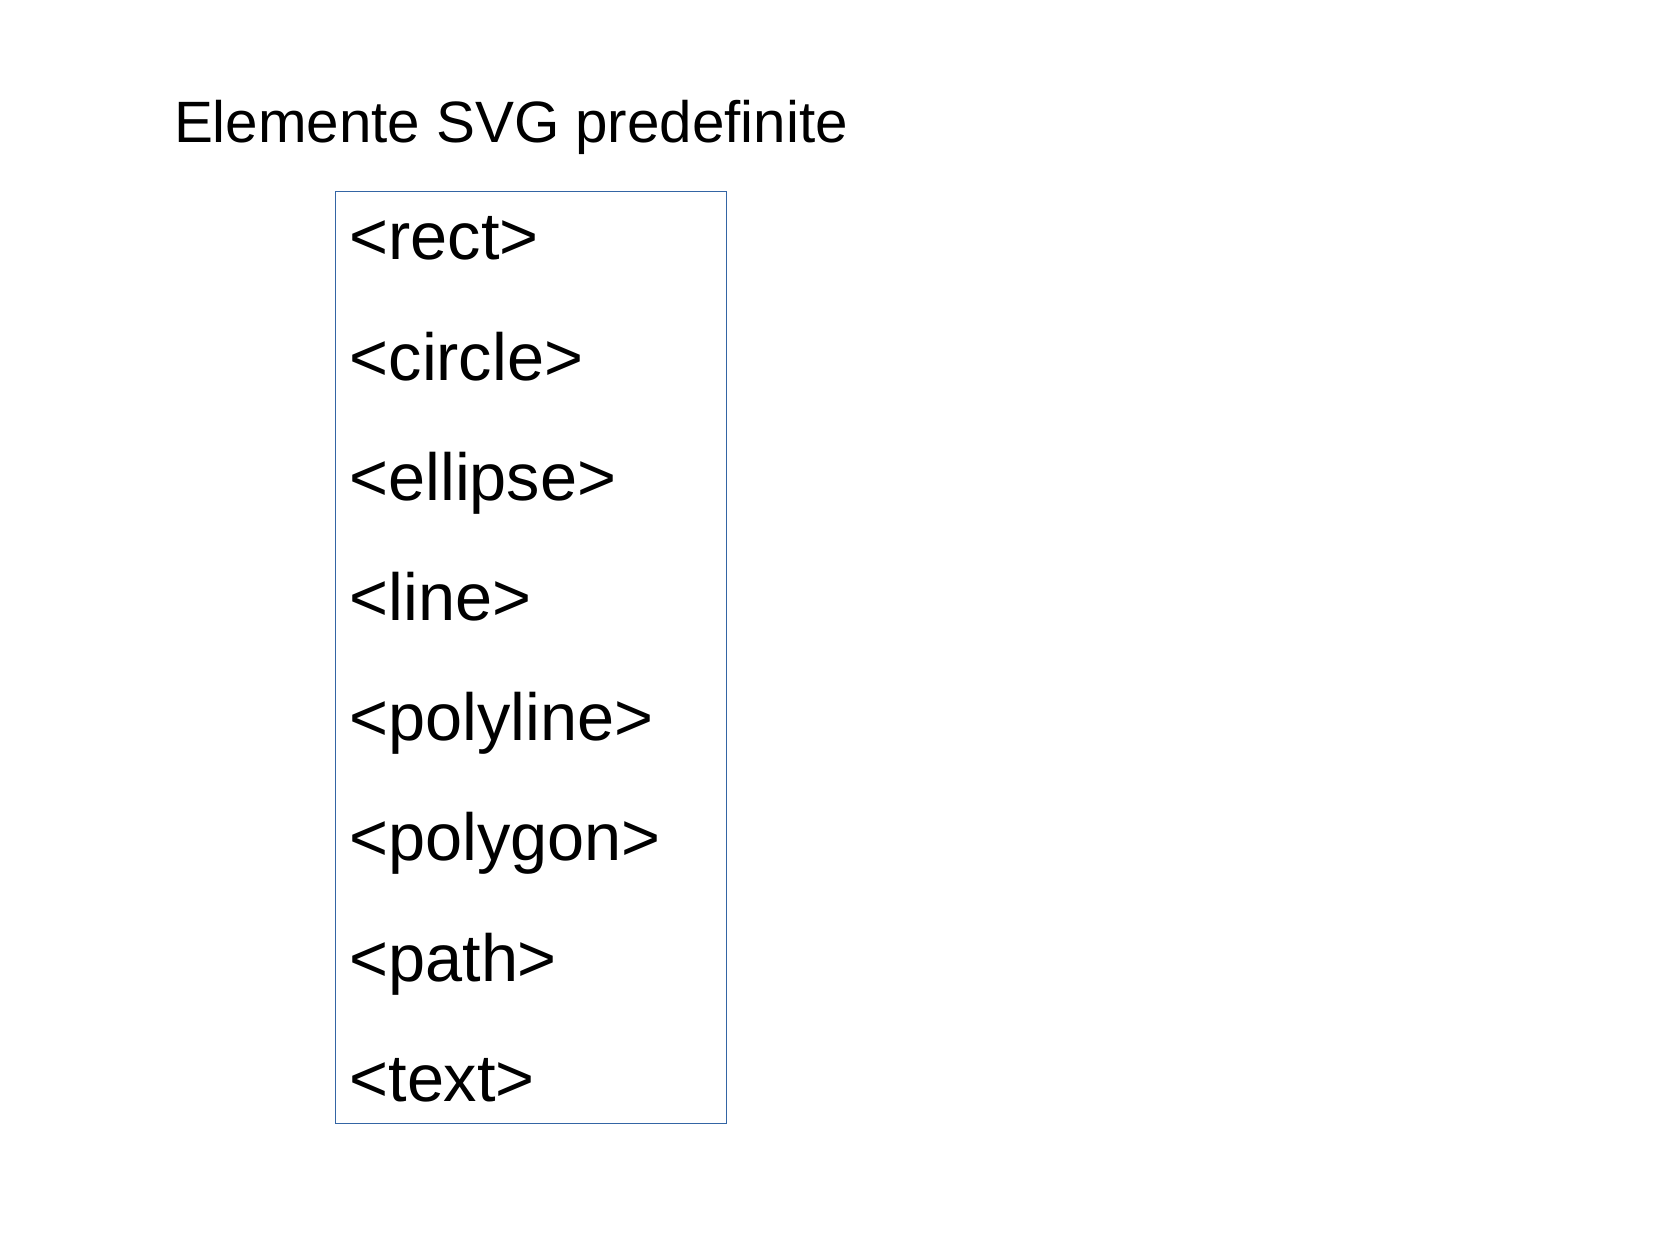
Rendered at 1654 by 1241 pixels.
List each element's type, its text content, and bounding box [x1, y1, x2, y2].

text_box <rect> <circle> <ellipse> <line> <polyline> <polygon> <path> <text> [335, 191, 727, 1124]
text_box Elemente SVG predefinite [159, 82, 864, 163]
